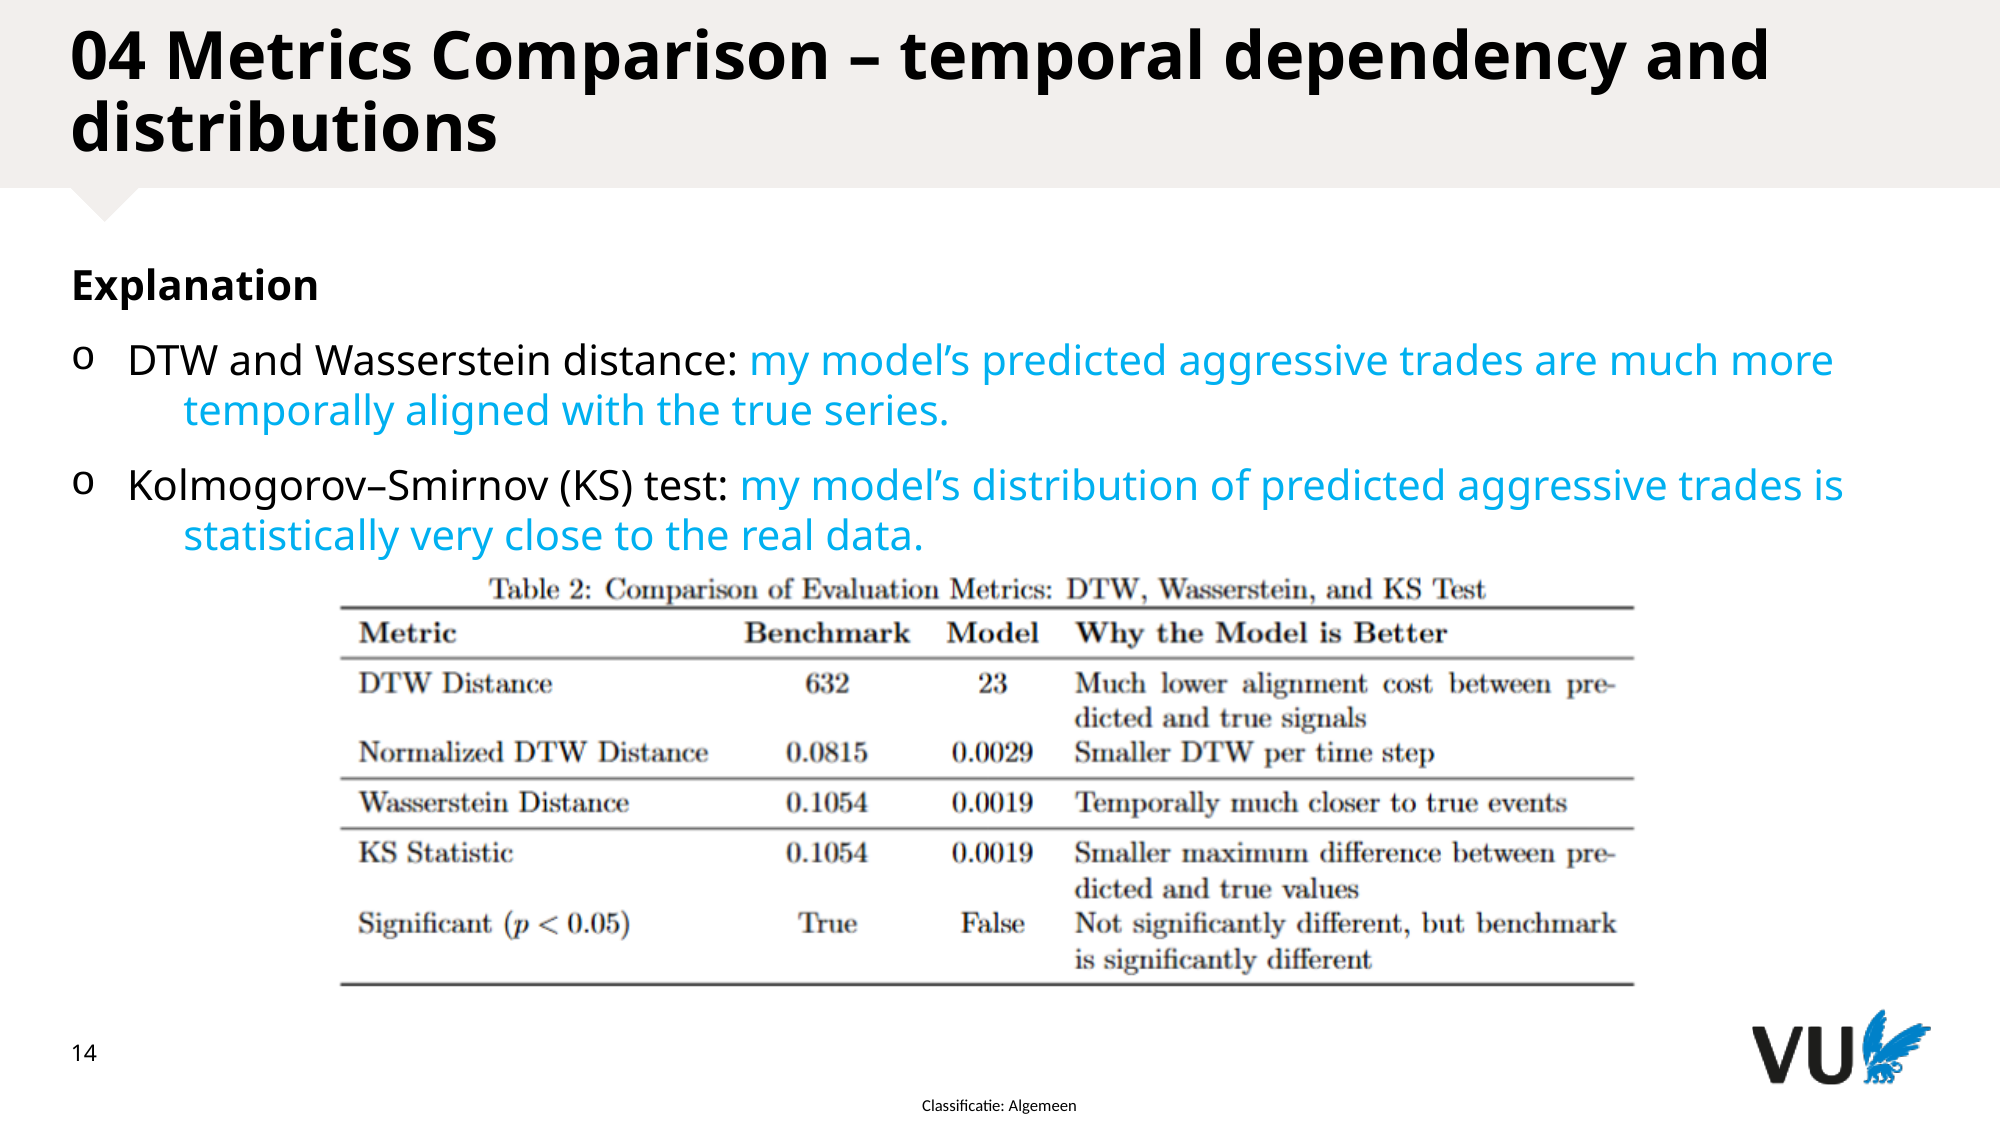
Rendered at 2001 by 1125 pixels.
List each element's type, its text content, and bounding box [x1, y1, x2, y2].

list Explanation DTW and Wasserstein distance: my model’s predicted aggressive trades are much more temporally aligned with the true series. Kolmogorov–Smirnov (KS) test: my model’s distribution of predicted aggressive trades is statistically very close to the real data. [67, 211, 1930, 537]
picture [337, 562, 1699, 1002]
text_box [70, 983, 152, 1125]
title 04 Metrics Comparison – temporal dependency and distributions [70, 0, 1930, 188]
